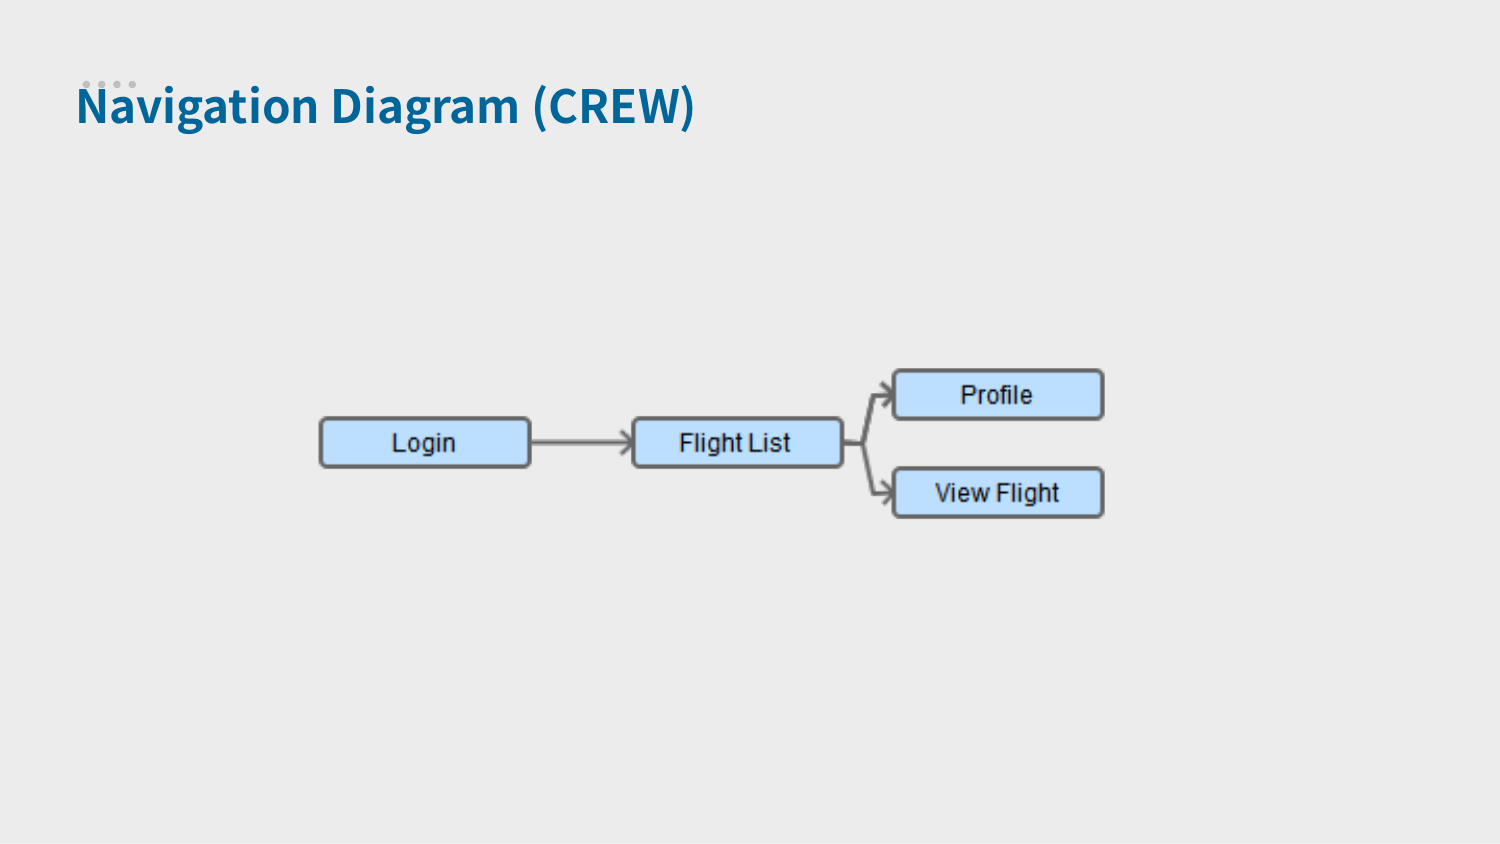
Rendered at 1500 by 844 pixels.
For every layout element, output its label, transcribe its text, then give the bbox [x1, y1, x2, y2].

picture [307, 317, 1157, 567]
title Navigation Diagram (CREW) [75, 33, 1425, 175]
